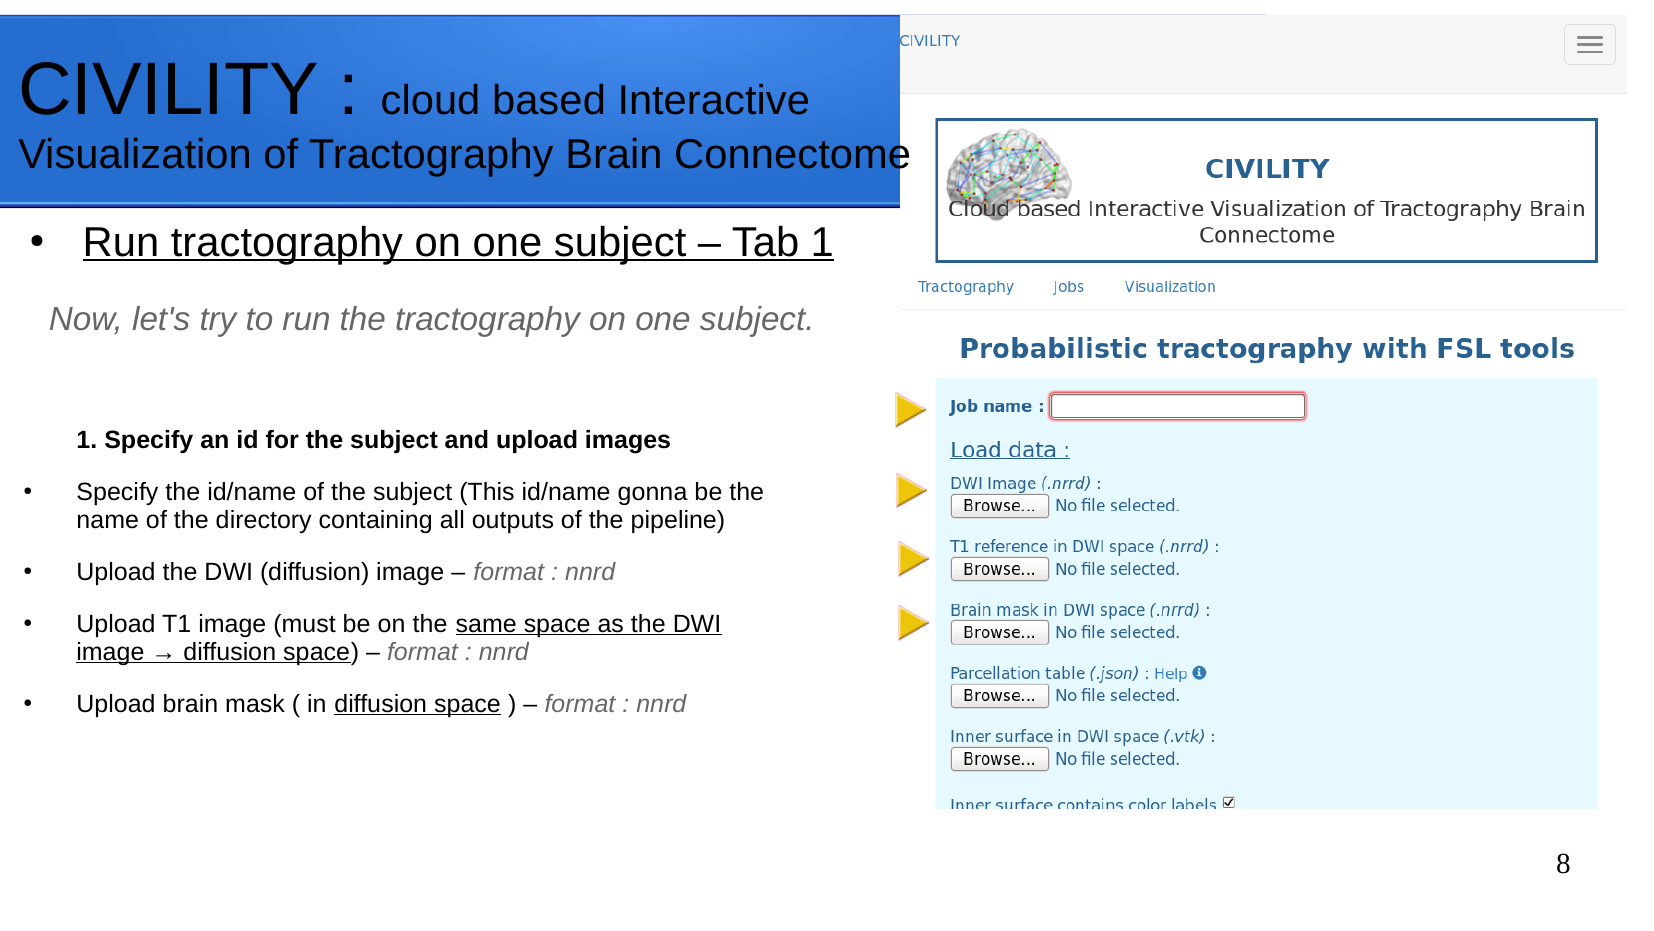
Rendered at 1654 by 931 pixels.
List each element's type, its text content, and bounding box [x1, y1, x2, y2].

text_box 1. Specify an id for the subject and upload images Specify the id/name of the subject (This id/name gonna be the name of the directory containing all outputs of the pipeline) Upload the DWI (diffusion) image – format : nnrd Upload T1 image (must be on the same space as the DWI image → diffusion space) – format : nnrd Upload brain mask ( in diffusion space ) – format : nnrd [5, 426, 781, 856]
title CIVILITY : cloud based Interactive Visualization of Tractography Brain Connectome [18, 35, 961, 189]
list Run tractography on one subject – Tab 1 [11, 218, 1501, 758]
picture [0, 13, 1628, 809]
